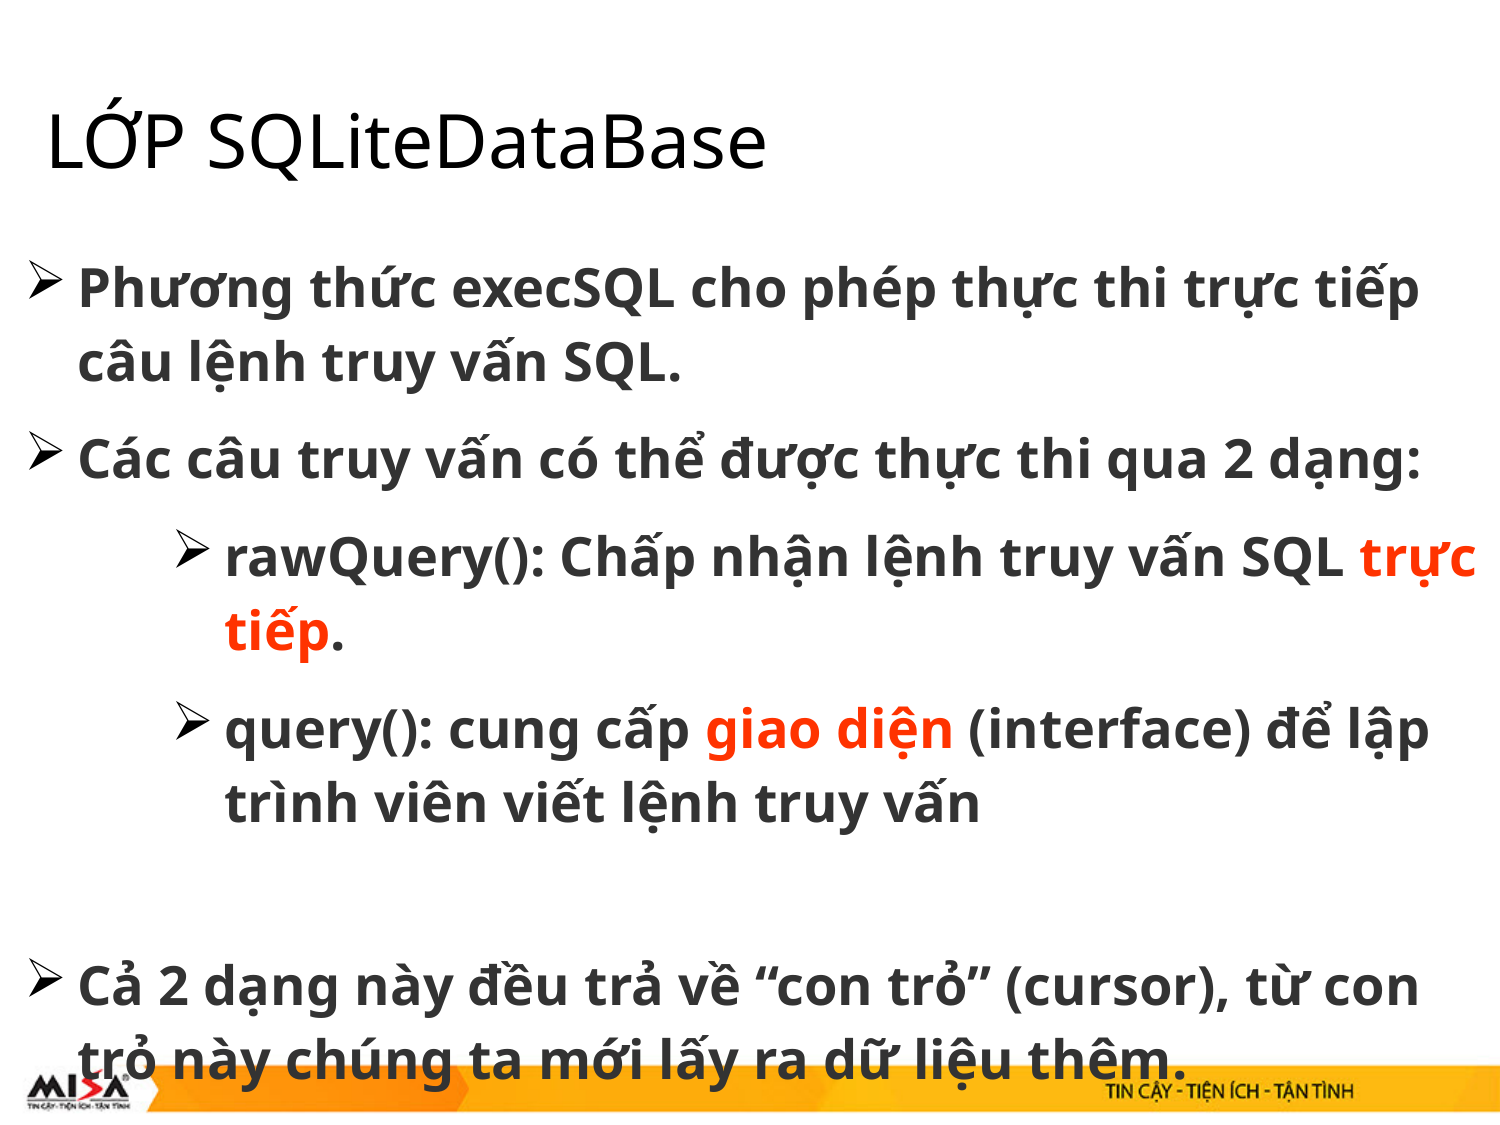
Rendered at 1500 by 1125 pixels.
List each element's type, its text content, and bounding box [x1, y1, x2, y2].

picture [0, 1021, 1500, 1125]
title LỚP SQLiteDataBase [45, 45, 1456, 234]
text_box Phương thức execSQL cho phép thực thi trực tiếp câu lệnh truy vấn SQL. Các câu truy vấn có thể được thực thi qua 2 dạng: rawQuery(): Chấp nhận lệnh truy vấn SQL trực tiếp. query(): cung cấp giao diện (interface) để lập trình viên viết lệnh truy vấn Cả 2 dạng này đều trả về “con trỏ” (cursor), từ con trỏ này chúng ta mới lấy ra dữ liệu thêm. [0, 241, 1500, 1021]
picture [0, 0, 1500, 241]
